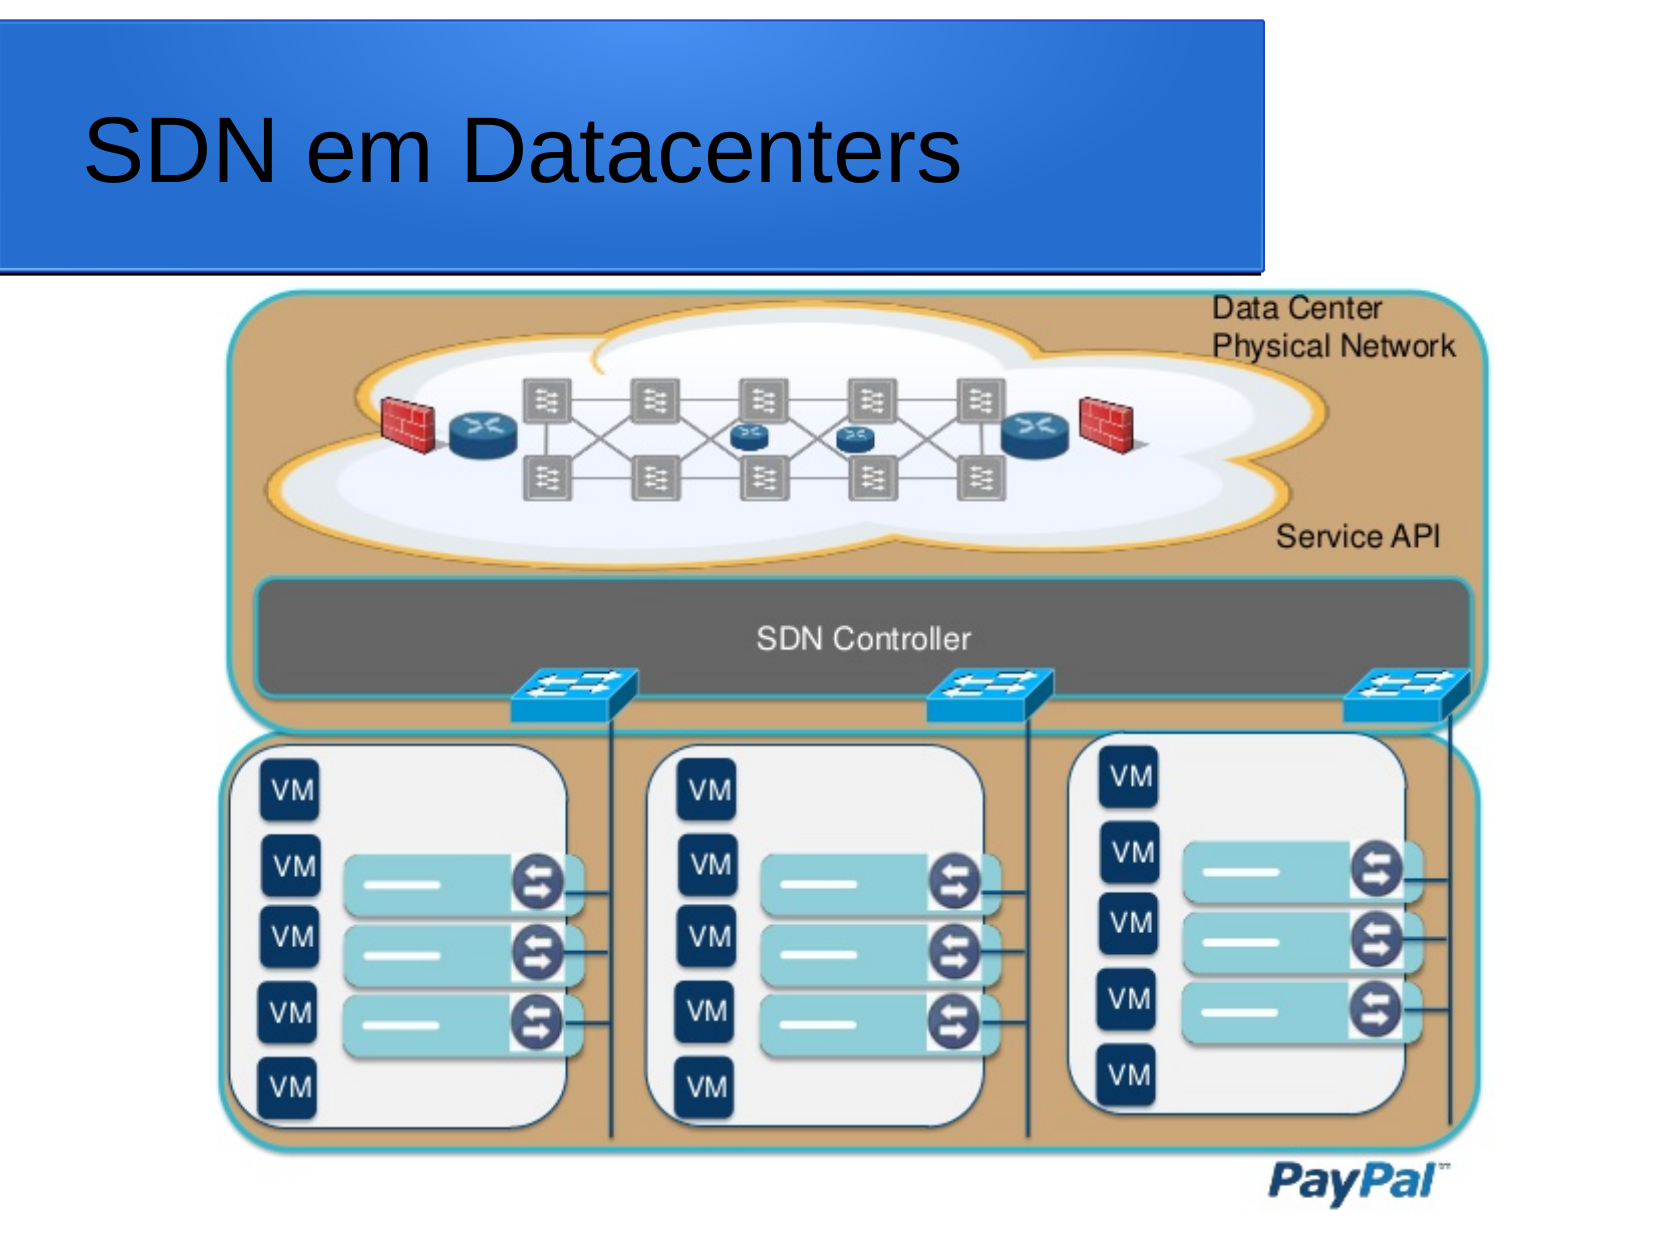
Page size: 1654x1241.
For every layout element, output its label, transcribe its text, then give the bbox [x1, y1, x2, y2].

picture [215, 281, 1495, 1241]
title SDN em Datacenters [82, 47, 1235, 252]
